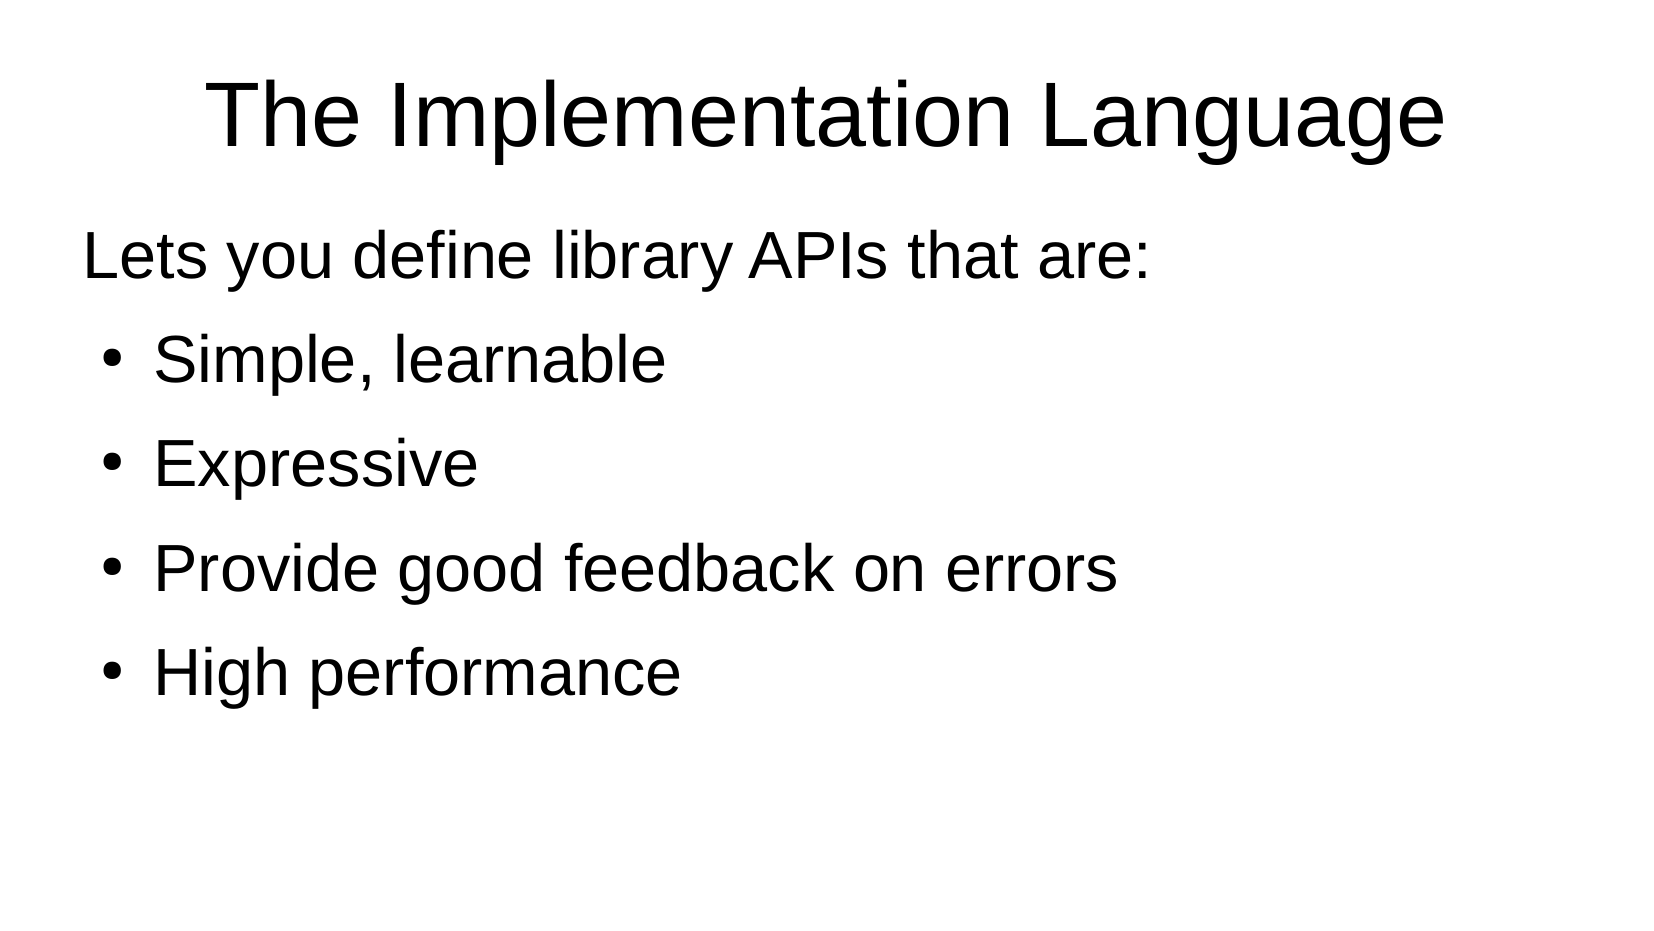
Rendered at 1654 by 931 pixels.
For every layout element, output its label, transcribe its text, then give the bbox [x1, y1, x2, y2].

title The Implementation Language [82, 37, 1571, 193]
list Lets you define library APIs that are: Simple, learnable Expressive Provide good feedback on errors High performance [82, 217, 1571, 758]
